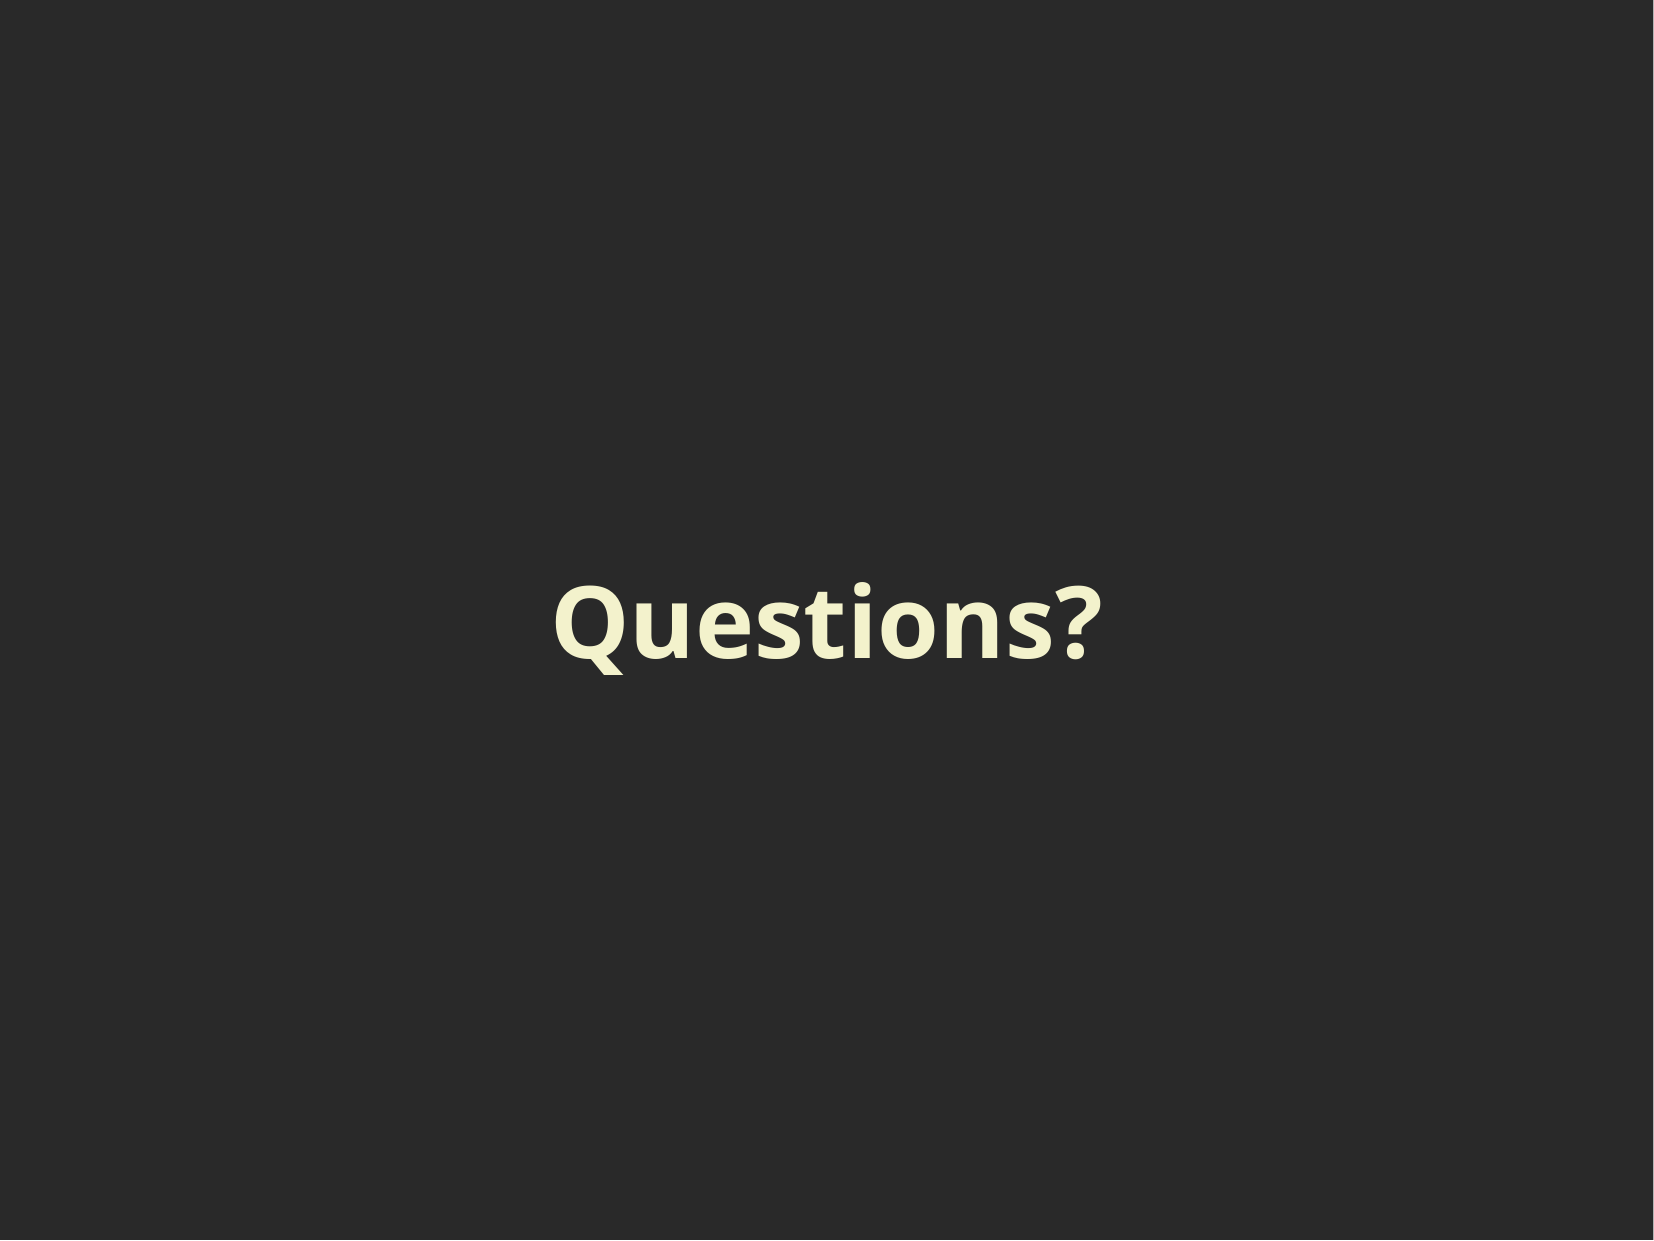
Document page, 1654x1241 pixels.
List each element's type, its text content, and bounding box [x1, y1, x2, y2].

subtitle Questions? [82, 140, 1571, 1101]
